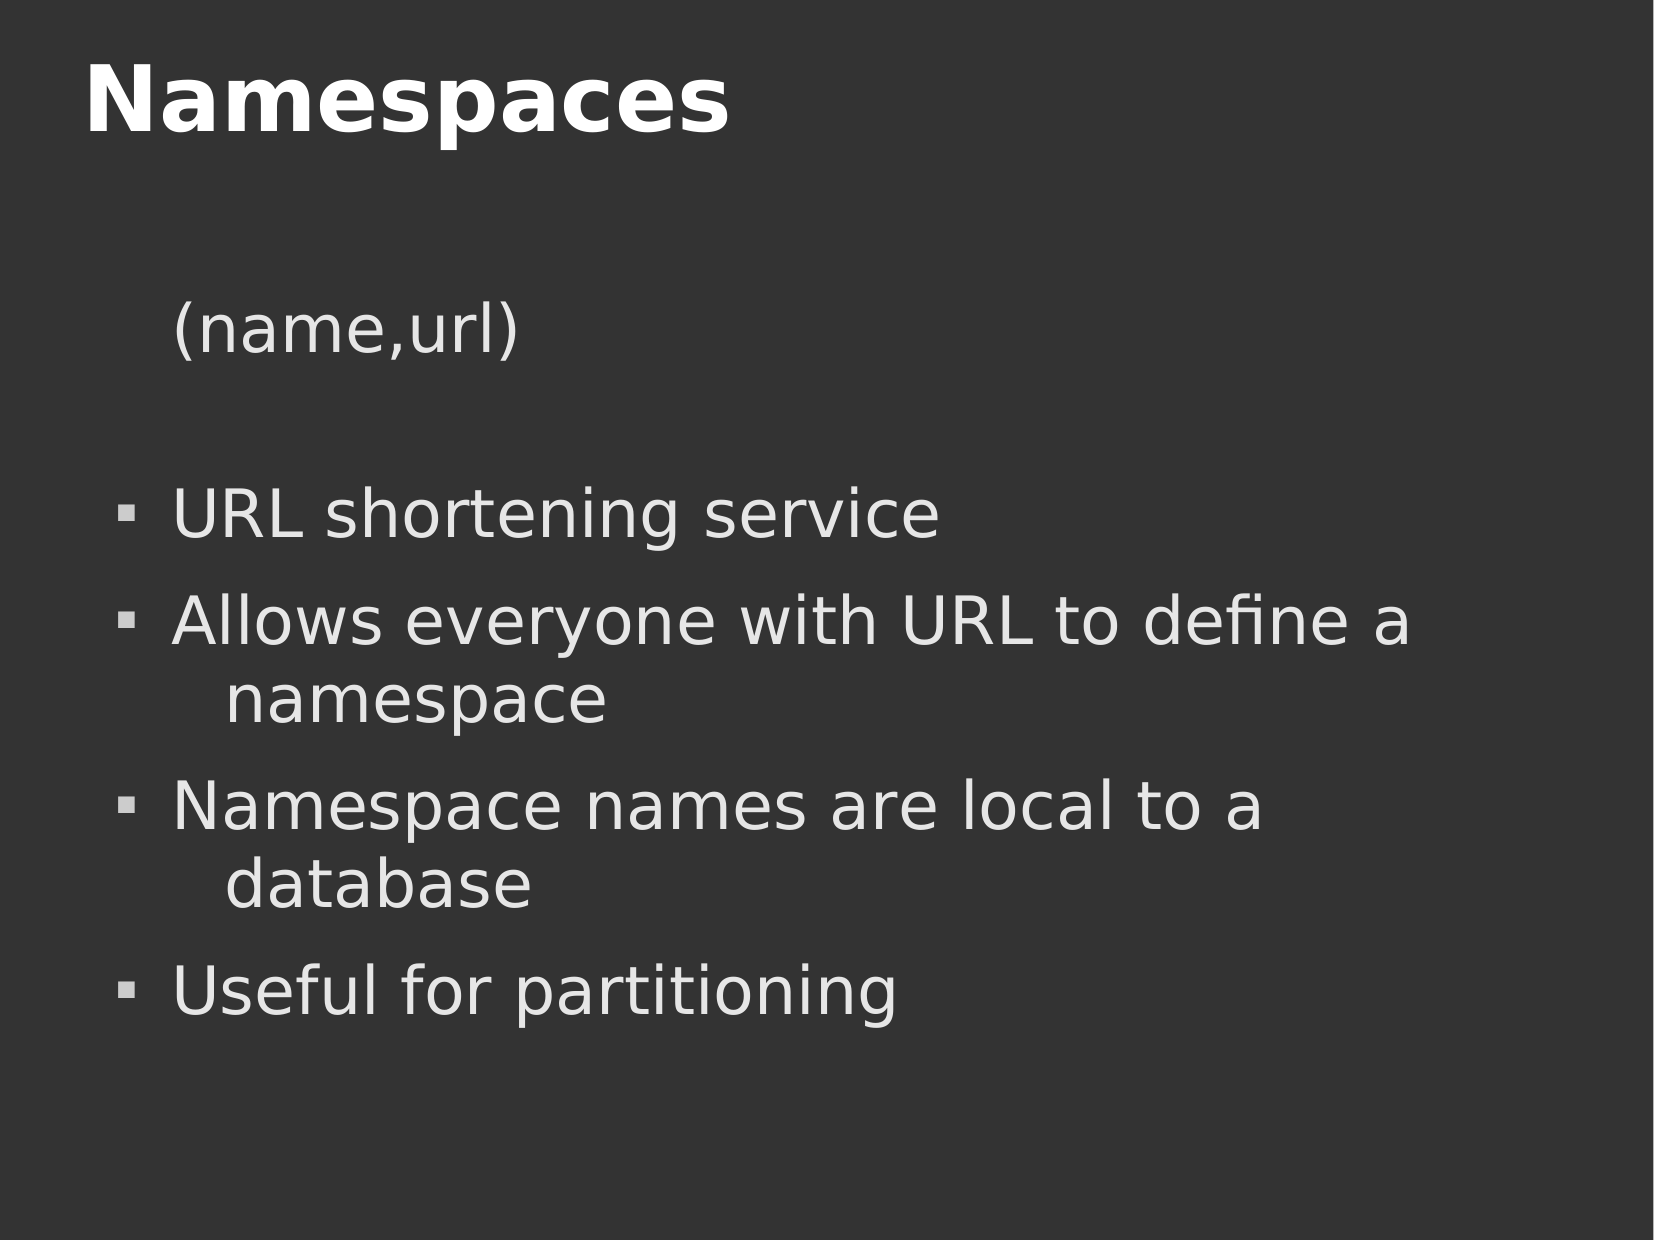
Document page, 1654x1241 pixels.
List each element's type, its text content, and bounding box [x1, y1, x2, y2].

title Namespaces [82, 46, 1571, 154]
list (name,url) URL shortening service Allows everyone with URL to define a namespace Namespace names are local to a database Useful for partitioning [82, 290, 1571, 1094]
